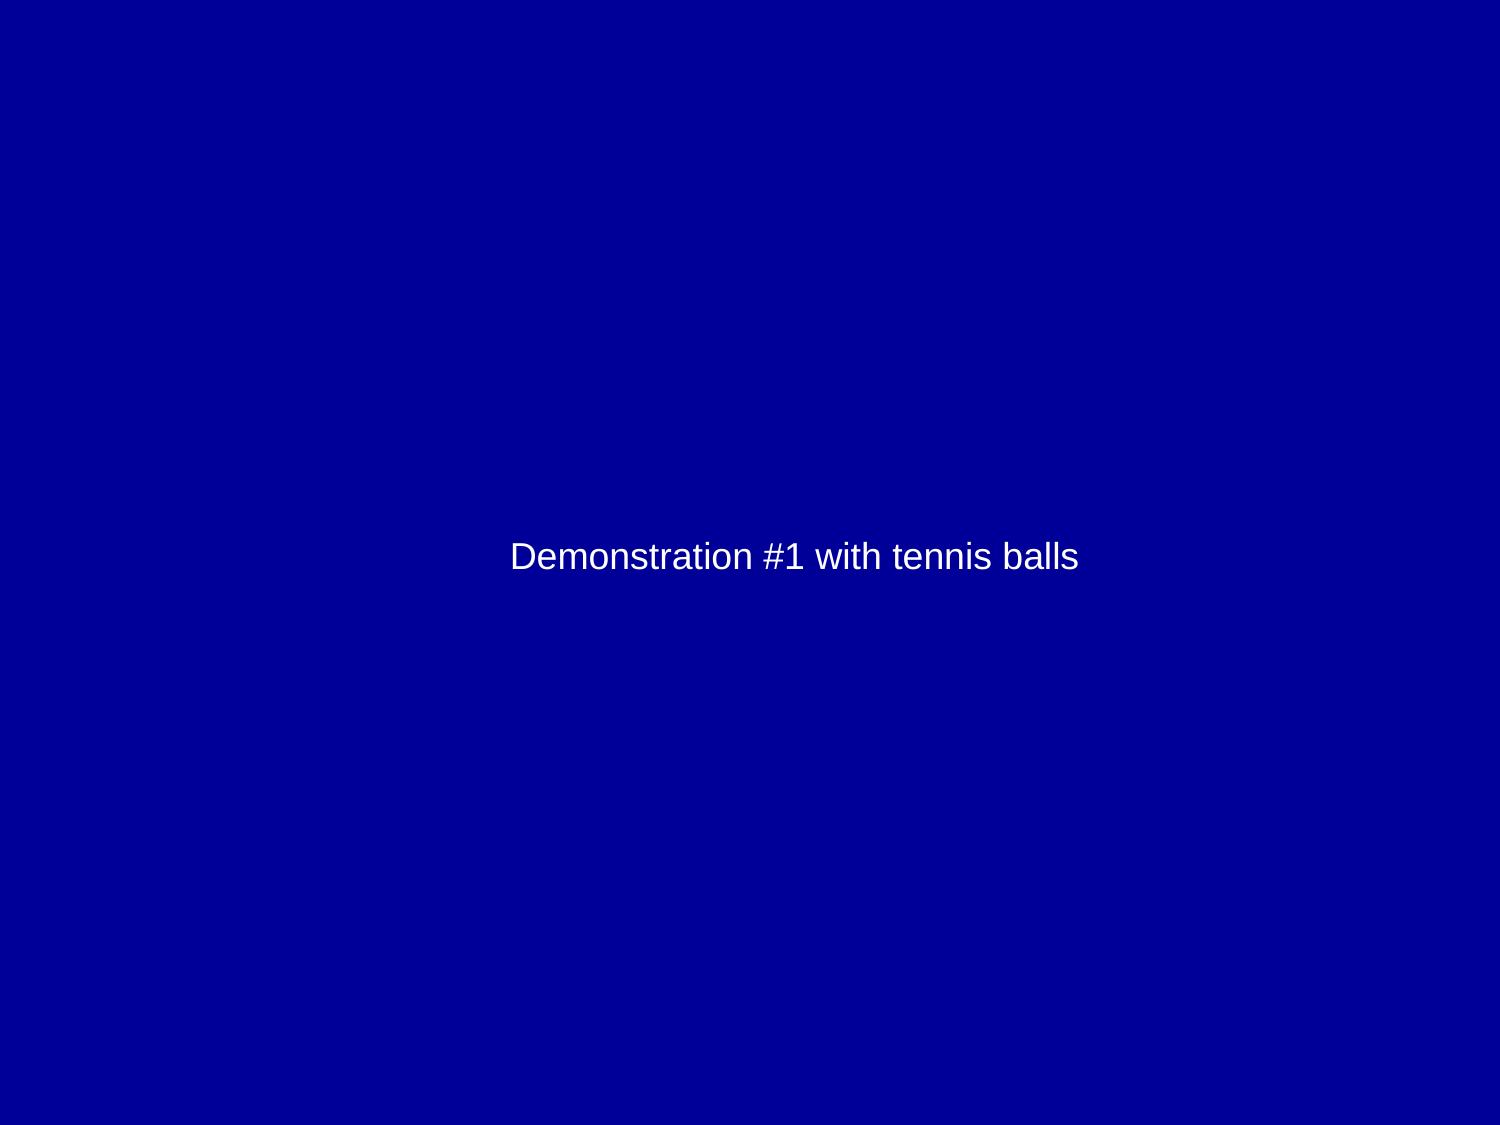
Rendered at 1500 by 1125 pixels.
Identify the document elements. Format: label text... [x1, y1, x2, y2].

text_box Demonstration #1 with tennis balls [495, 528, 1111, 586]
